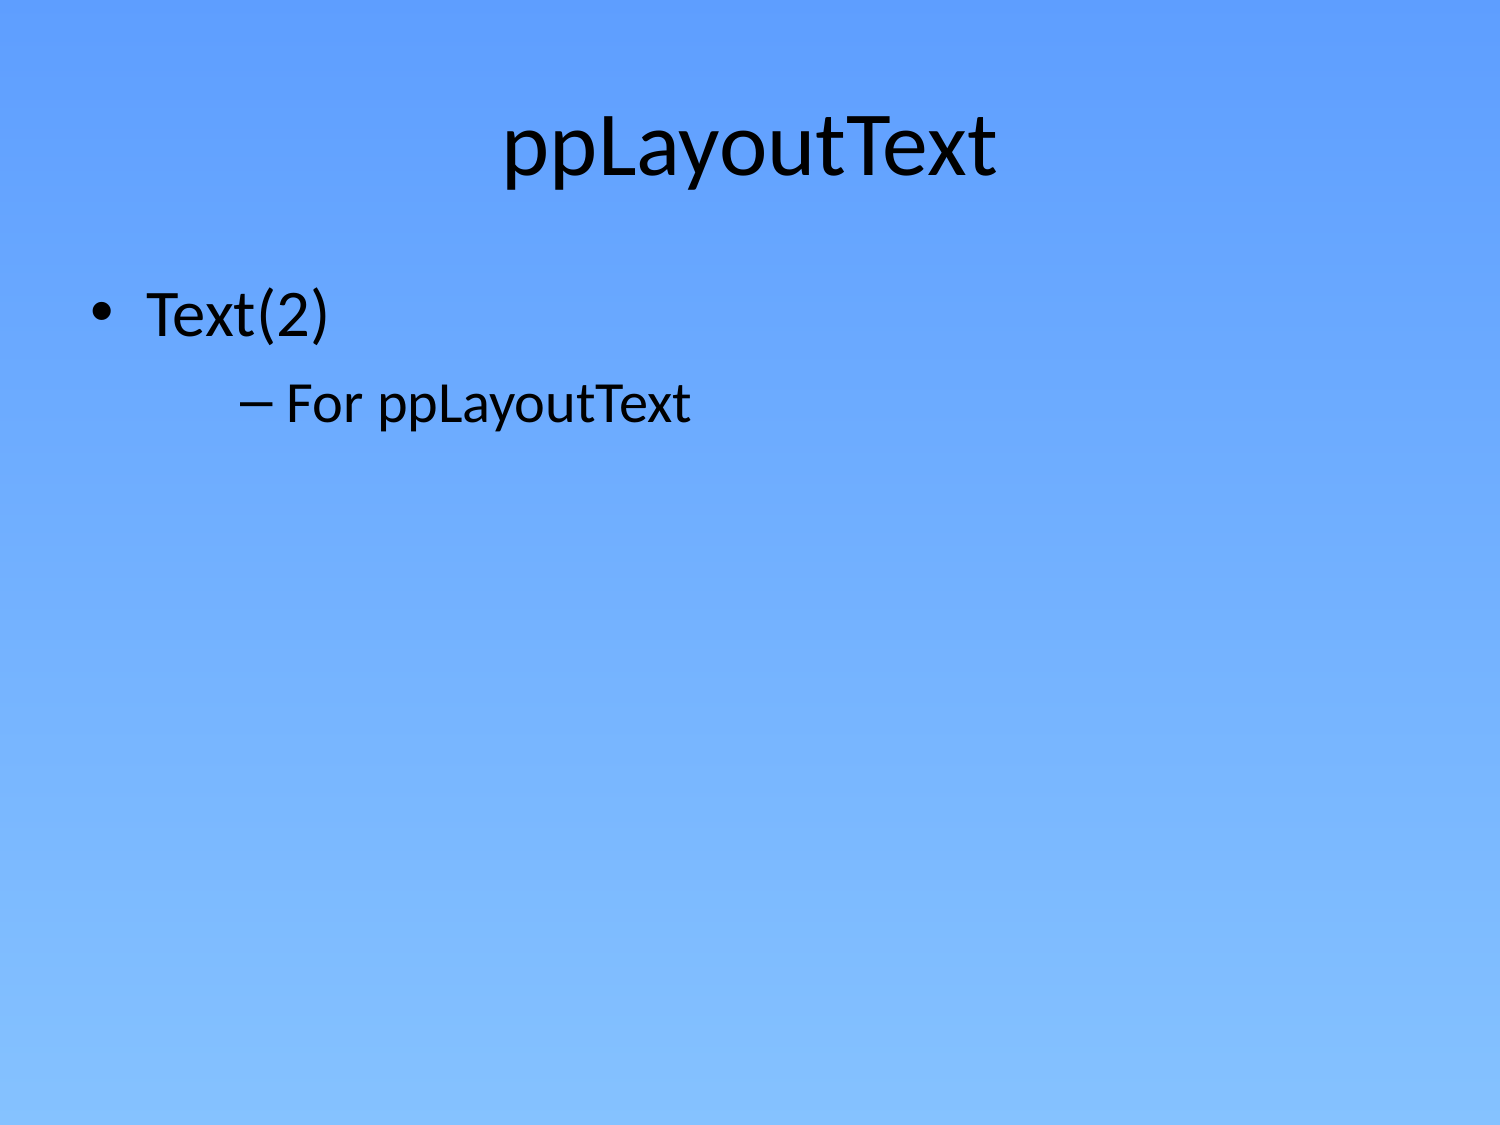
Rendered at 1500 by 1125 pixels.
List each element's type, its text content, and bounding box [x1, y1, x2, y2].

list Text(2) For ppLayoutText [75, 262, 1426, 1005]
title ppLayoutText [75, 45, 1426, 233]
